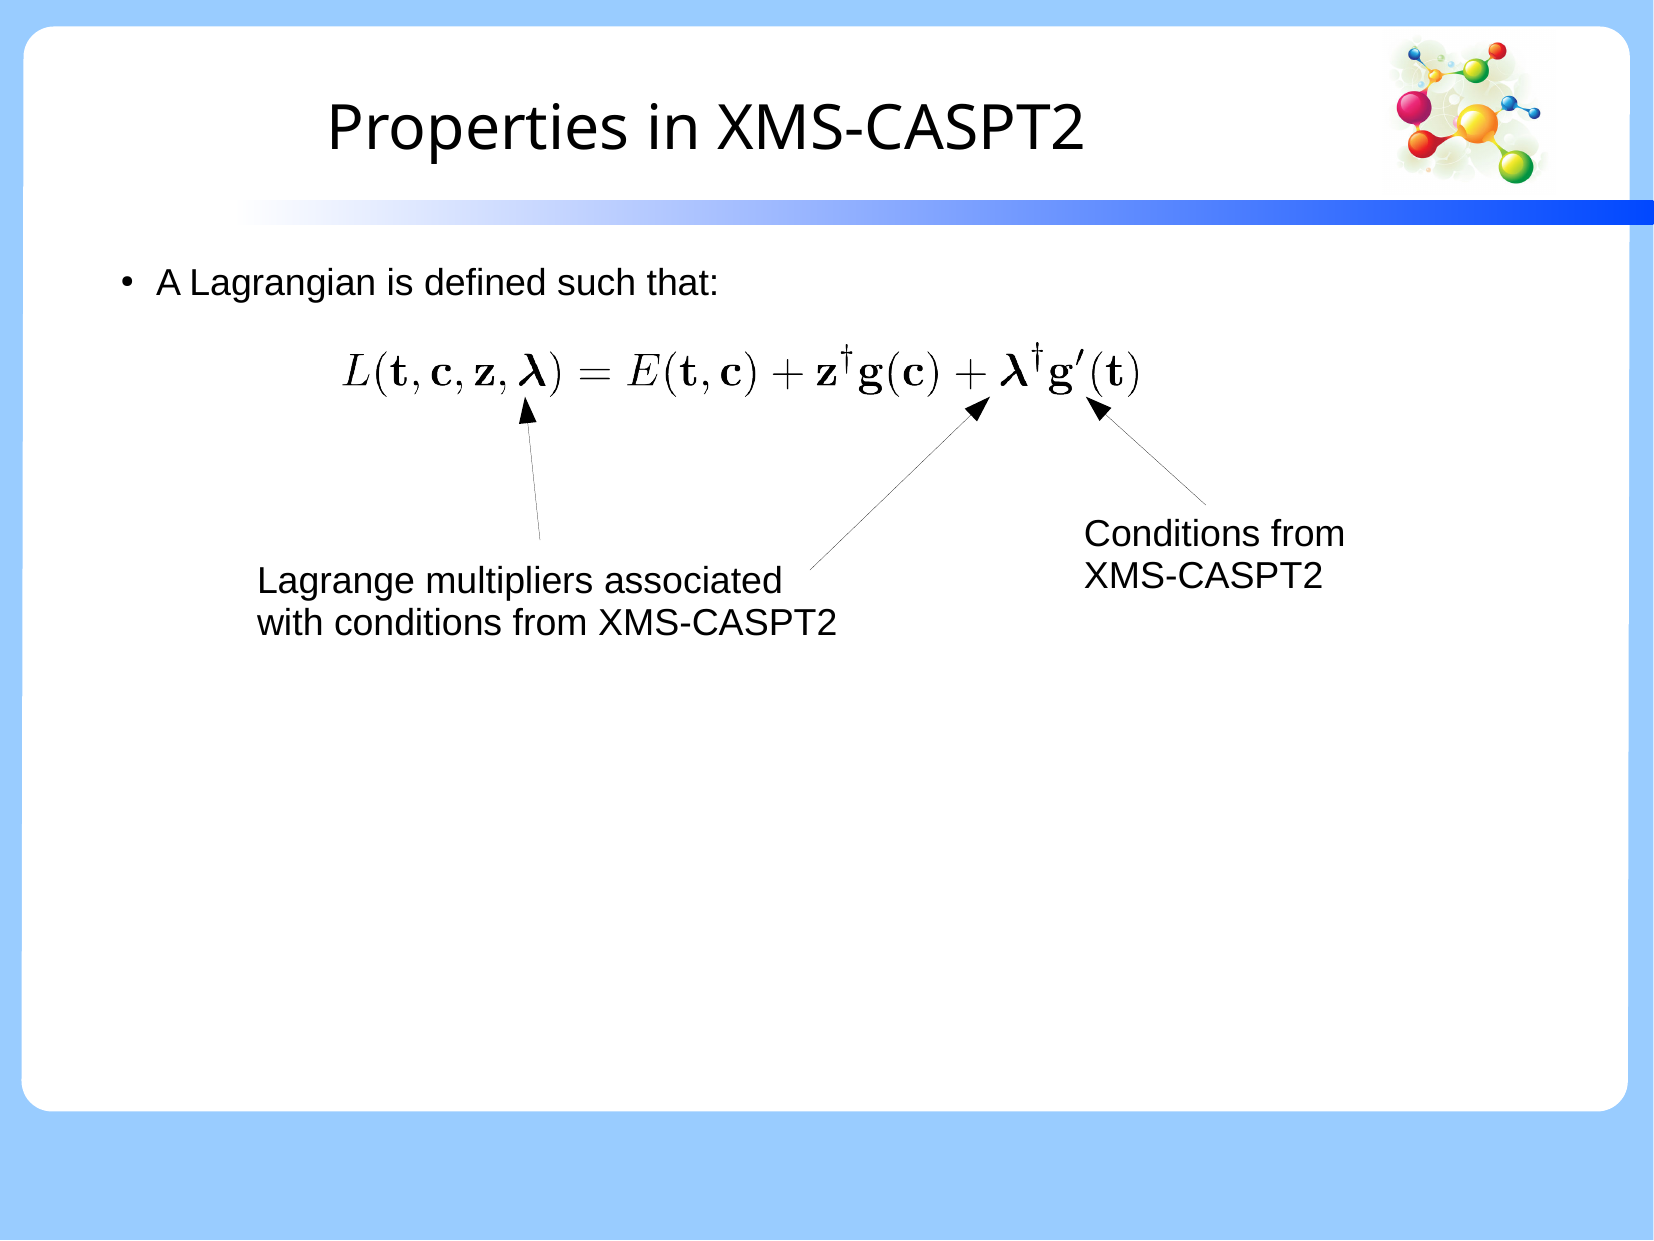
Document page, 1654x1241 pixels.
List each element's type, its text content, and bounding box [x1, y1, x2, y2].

text_box A Lagrangian is defined such that: [105, 253, 1456, 647]
picture [342, 342, 1138, 397]
text_box Conditions from XMS-CASPT2 [1069, 505, 1654, 688]
title Properties in XMS-CASPT2 [82, 49, 1332, 201]
text_box A Lagrangian is defined such that: [830, 397, 1204, 647]
table_cell [873, 201, 877, 224]
picture [1382, 29, 1556, 195]
table_cell [956, 201, 961, 224]
text_box Lagrange multipliers associated with conditions from XMS-CASPT2 [242, 552, 871, 736]
